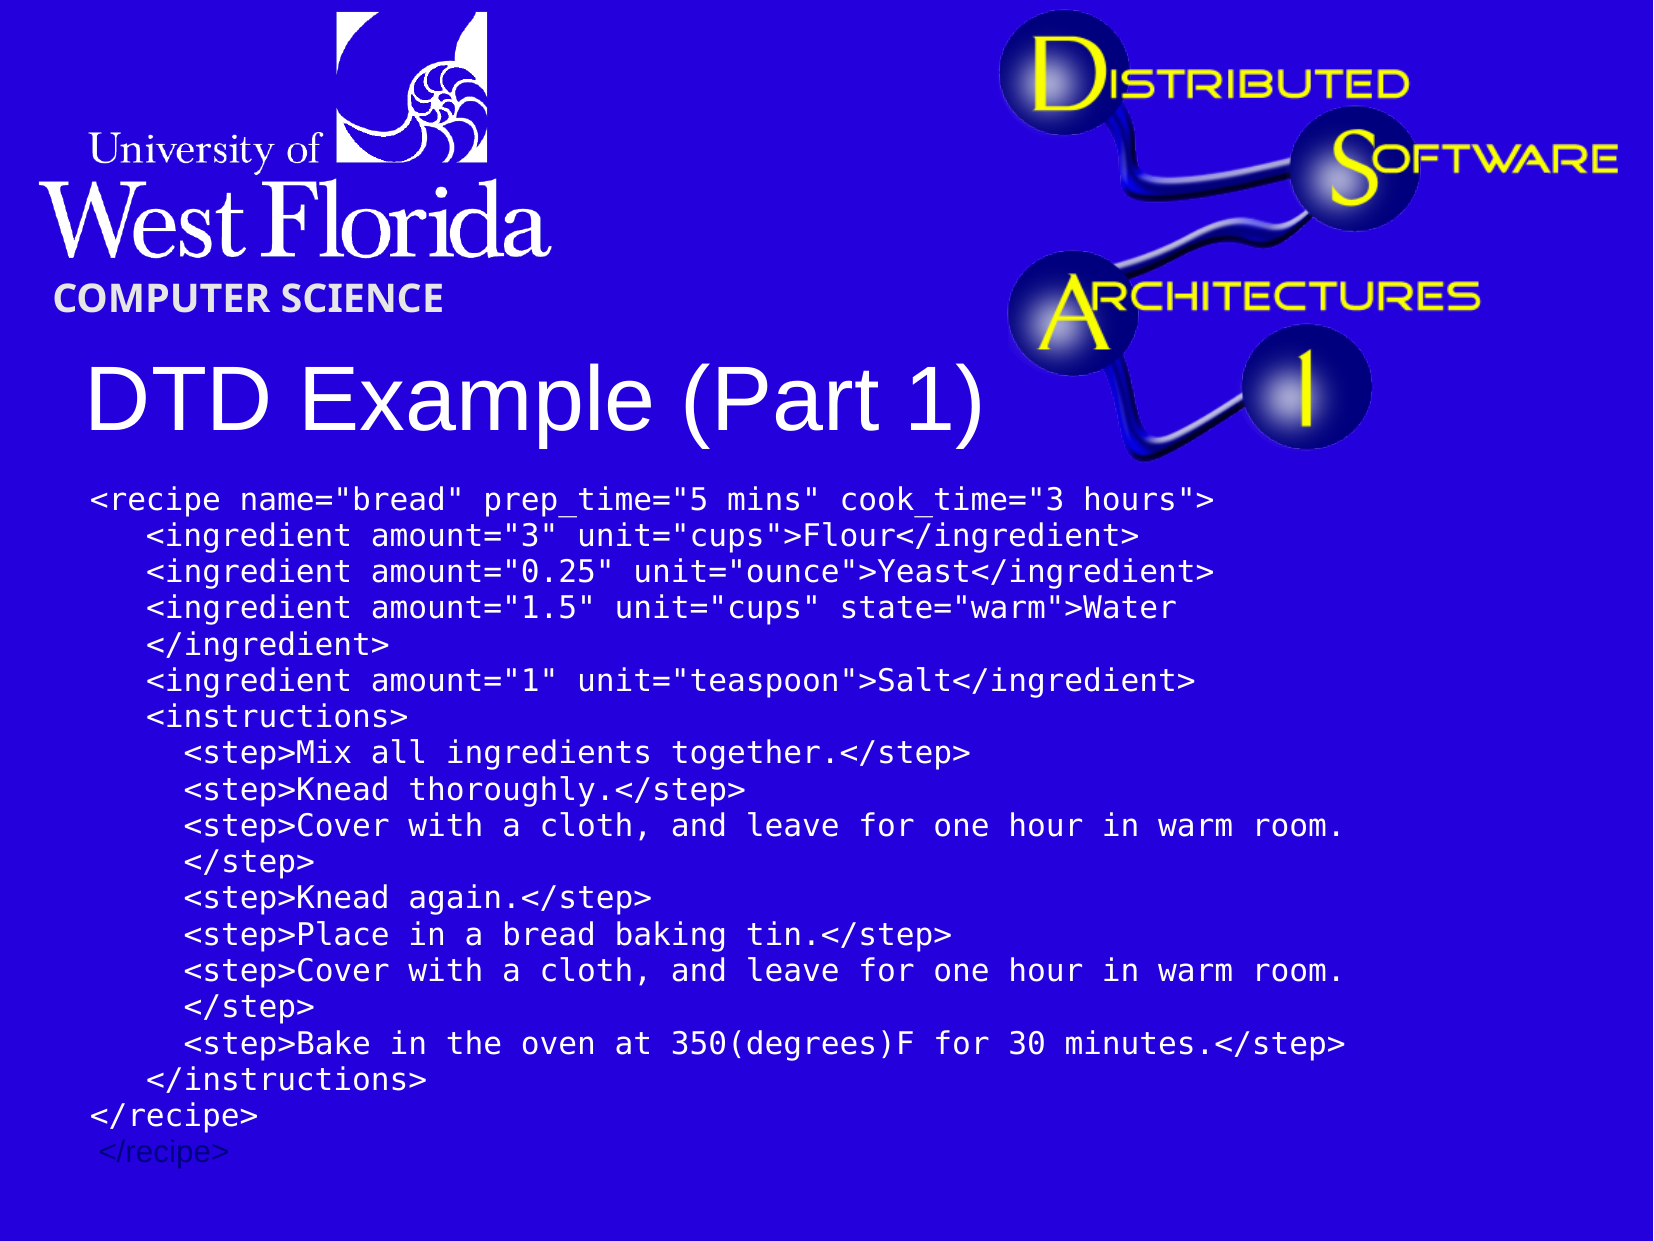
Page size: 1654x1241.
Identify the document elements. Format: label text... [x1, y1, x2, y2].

text_box COMPUTER SCIENCE [37, 262, 563, 299]
text_box <recipe name="bread" prep_time="5 mins" cook_time="3 hours"> <ingredient amount="3" unit="cups">Flour</ingredient> <ingredient amount="0.25" unit="ounce">Yeast</ingredient> <ingredient amount="1.5" unit="cups" state="warm">Water </ingredient> <ingredient amount="1" unit="teaspoon">Salt</ingredient> <instructions> <step>Mix all ingredients together.</step> <step>Knead thoroughly.</step> <step>Cover with a cloth, and leave for one hour in warm room. </step> <step>Knead again.</step> <step>Place in a bread baking tin.</step> <step>Cover with a cloth, and leave for one hour in warm room. </step> <step>Bake in the oven at 350(degrees)F for 30 minutes.</step> </instructions> </recipe> </recipe> [75, 473, 1426, 1177]
title DTD Example (Part 1) [37, 299, 1388, 488]
picture [37, 0, 559, 262]
picture [910, 0, 1653, 506]
